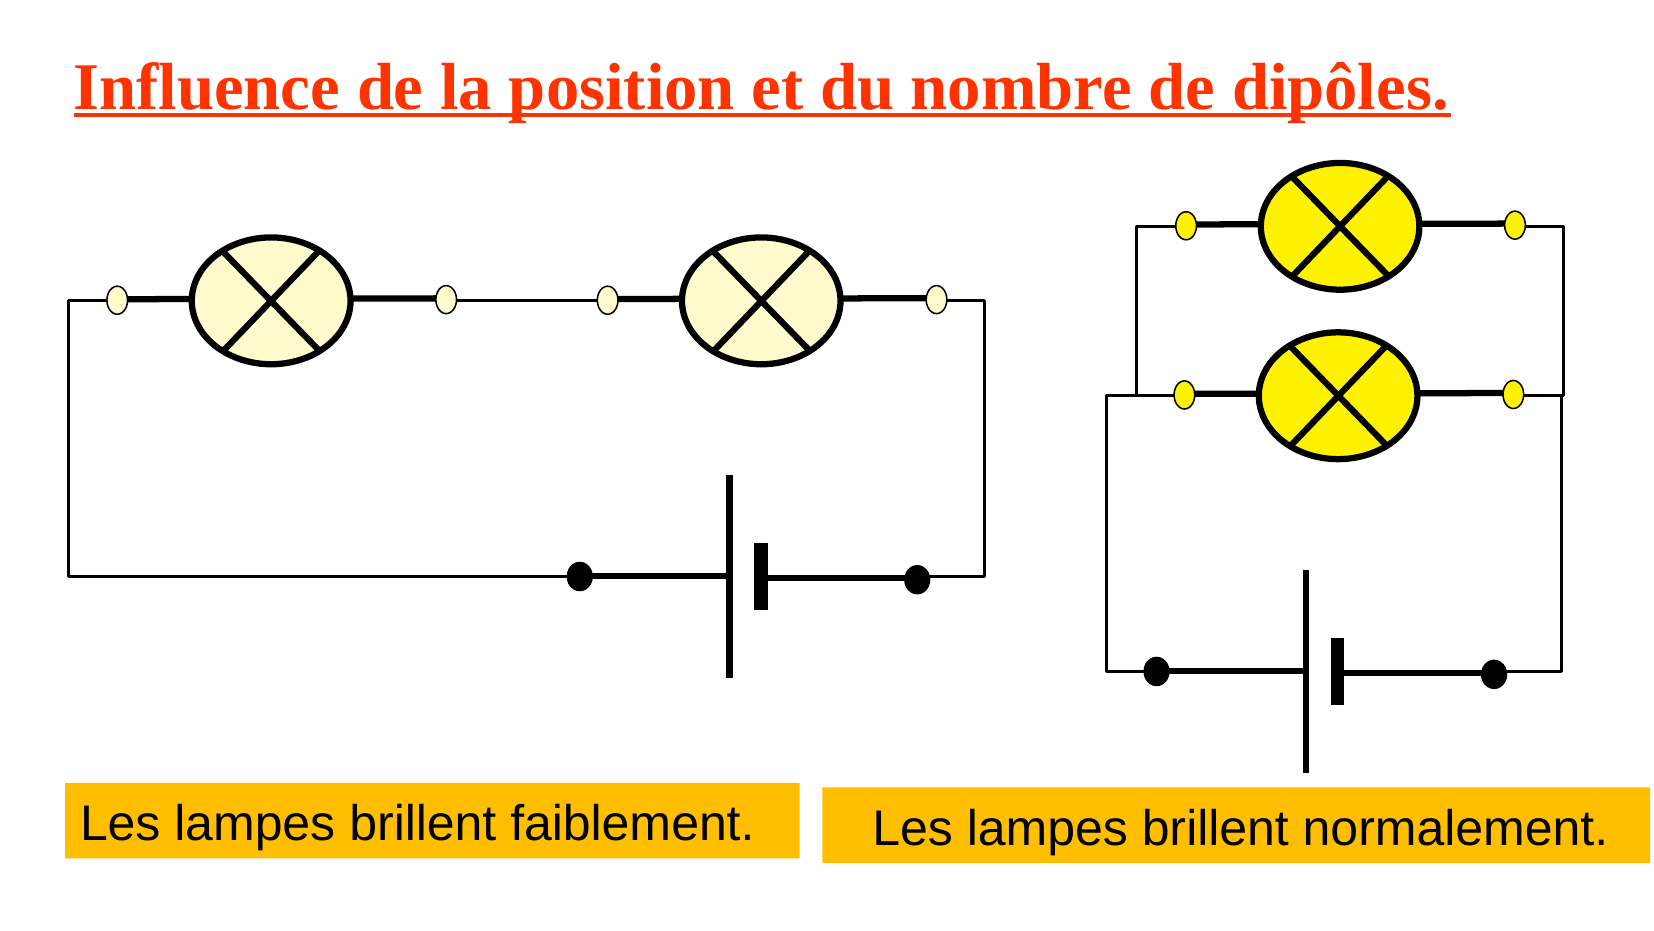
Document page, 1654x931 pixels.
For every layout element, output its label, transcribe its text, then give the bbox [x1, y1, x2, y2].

text_box [597, 286, 619, 315]
text_box Les lampes brillent faiblement. [65, 782, 800, 859]
text_box [1331, 638, 1344, 705]
text_box [277, 252, 351, 349]
text_box [191, 253, 265, 349]
text_box [1293, 332, 1383, 390]
text_box [435, 285, 457, 314]
text_box [1293, 401, 1384, 460]
text_box [1174, 380, 1195, 410]
text_box [716, 237, 806, 295]
title Influence de la position et du nombre de dipôles. [59, 34, 1633, 131]
text_box [1344, 347, 1418, 444]
text_box [1175, 211, 1197, 240]
text_box [567, 562, 593, 591]
text_box [1346, 178, 1420, 275]
text_box [904, 565, 930, 594]
text_box [1295, 232, 1385, 290]
text_box [226, 307, 317, 365]
text_box [681, 253, 756, 350]
text_box [1481, 660, 1507, 689]
text_box [1295, 162, 1385, 220]
text_box [767, 252, 841, 349]
text_box [1258, 347, 1333, 445]
text_box [225, 237, 316, 295]
text_box [1503, 380, 1524, 409]
text_box [717, 307, 807, 365]
text_box [754, 543, 768, 610]
text_box [926, 285, 947, 314]
text_box [1504, 211, 1526, 240]
text_box [1144, 657, 1169, 686]
text_box [107, 286, 128, 315]
text_box [1260, 178, 1335, 275]
text_box Les lampes brillent normalement. [822, 787, 1651, 863]
